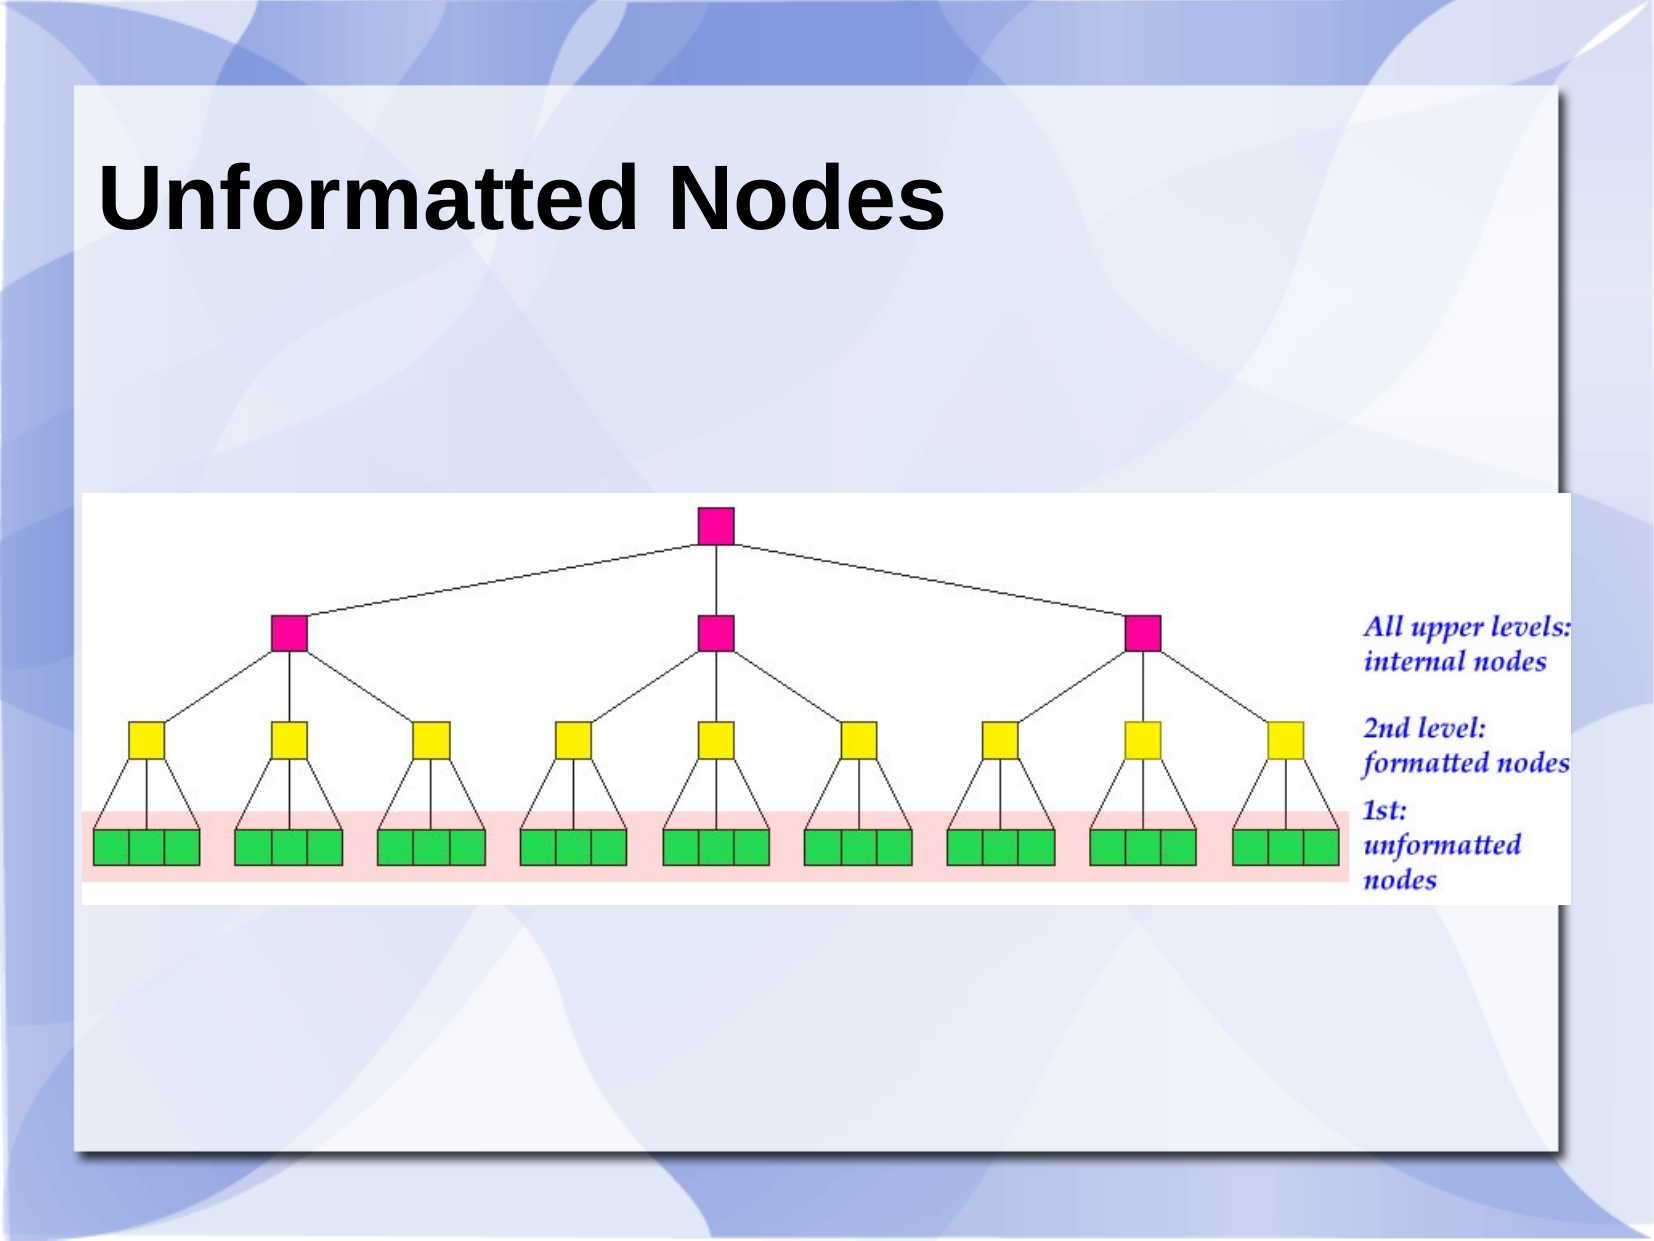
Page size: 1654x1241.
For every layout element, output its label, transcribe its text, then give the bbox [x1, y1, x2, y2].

picture [0, 0, 1654, 1241]
title Unformatted Nodes [82, 50, 1571, 257]
